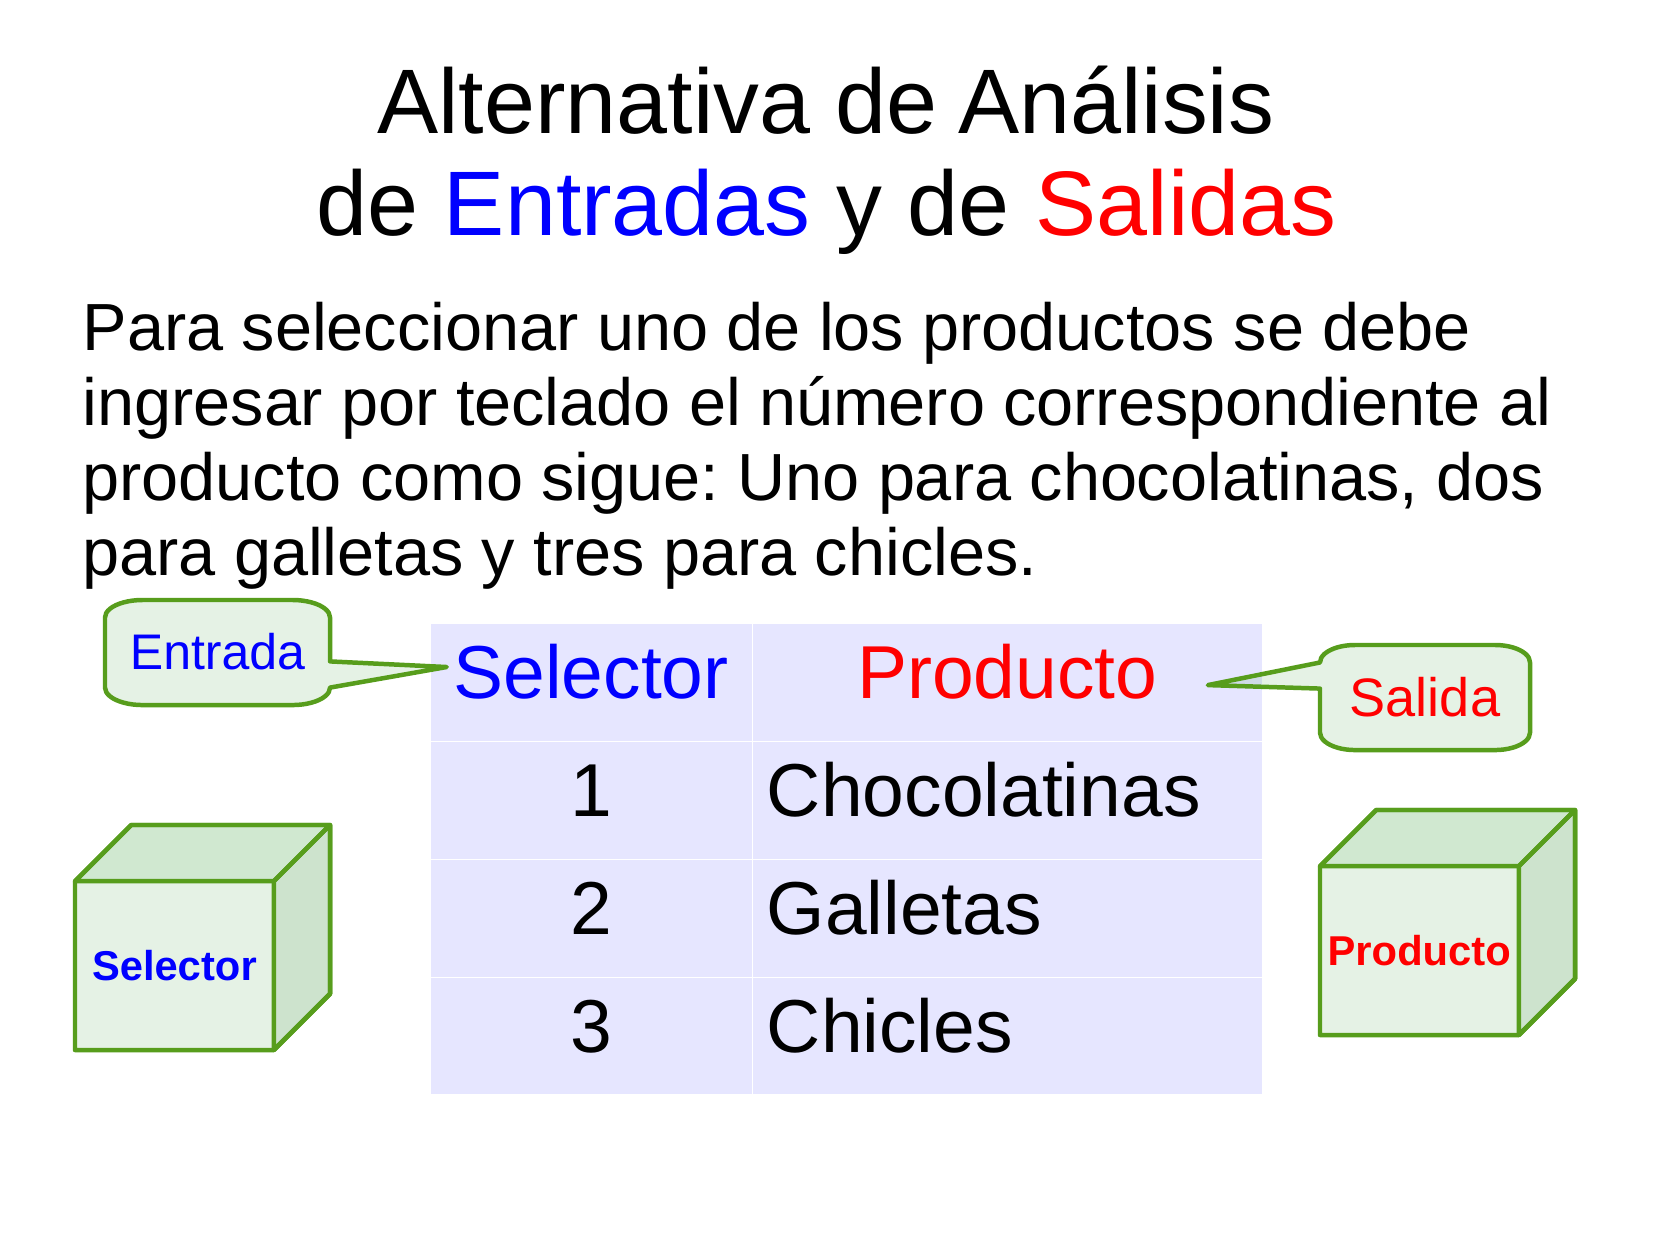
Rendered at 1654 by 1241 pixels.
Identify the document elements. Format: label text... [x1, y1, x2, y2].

table_header Producto [753, 624, 1262, 741]
table_cell Chicles [753, 978, 1262, 1094]
list Para seleccionar uno de los productos se debe ingresar por teclado el número correspondiente al producto como sigue: Uno para chocolatinas, dos para galletas y tres para chicles. [82, 290, 1571, 1010]
title Condiciones [75, 825, 329, 882]
table_cell Chocolatinas [753, 742, 1262, 859]
table_header Selector [1320, 810, 1574, 867]
text_box Salida [1207, 645, 1531, 751]
table_cell 1 [431, 742, 752, 859]
text_box Entrada [105, 600, 447, 706]
table_header Selector [431, 624, 752, 741]
table_cell 2 [431, 860, 752, 977]
text_box Selector [75, 882, 273, 1051]
text_box Producto [1320, 867, 1518, 1036]
title Alternativa de Análisis de Entradas y de Salidas [82, 49, 1571, 257]
table_cell 3 [431, 978, 752, 1094]
table_cell Galletas [753, 860, 1262, 977]
